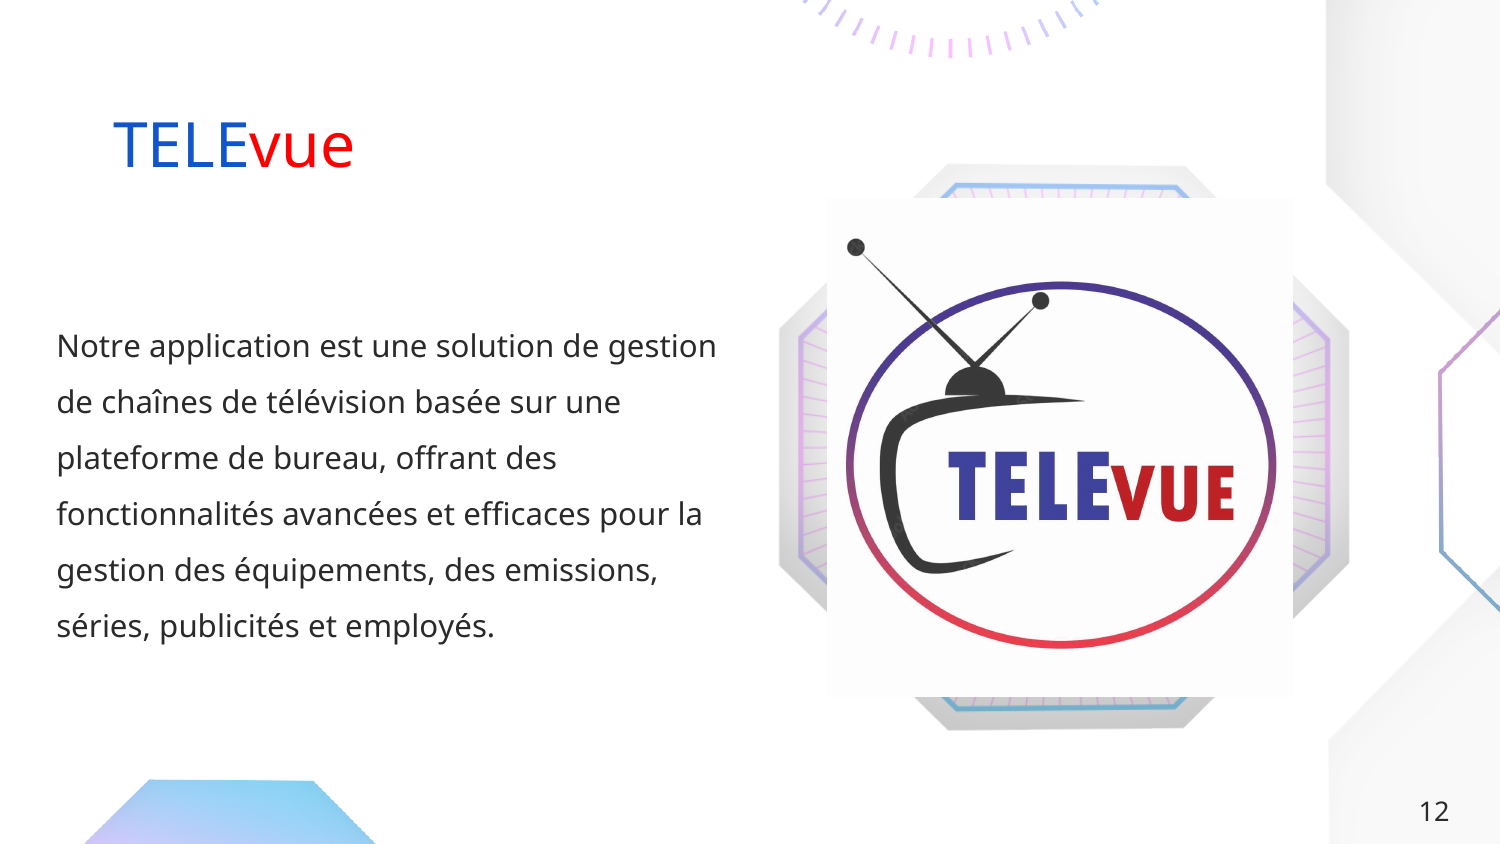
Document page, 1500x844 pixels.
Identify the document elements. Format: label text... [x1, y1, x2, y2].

picture [768, 0, 1500, 844]
slide_number 12 [1403, 779, 1494, 844]
subtitle Notre application est une solution de gestion de chaînes de télévision basée sur une plateforme de bureau, offrant des fonctionnalités avancées et efficaces pour la gestion des équipements, des emissions, séries, publicités et employés. [41, 292, 771, 830]
title TELEvue [98, 89, 803, 184]
